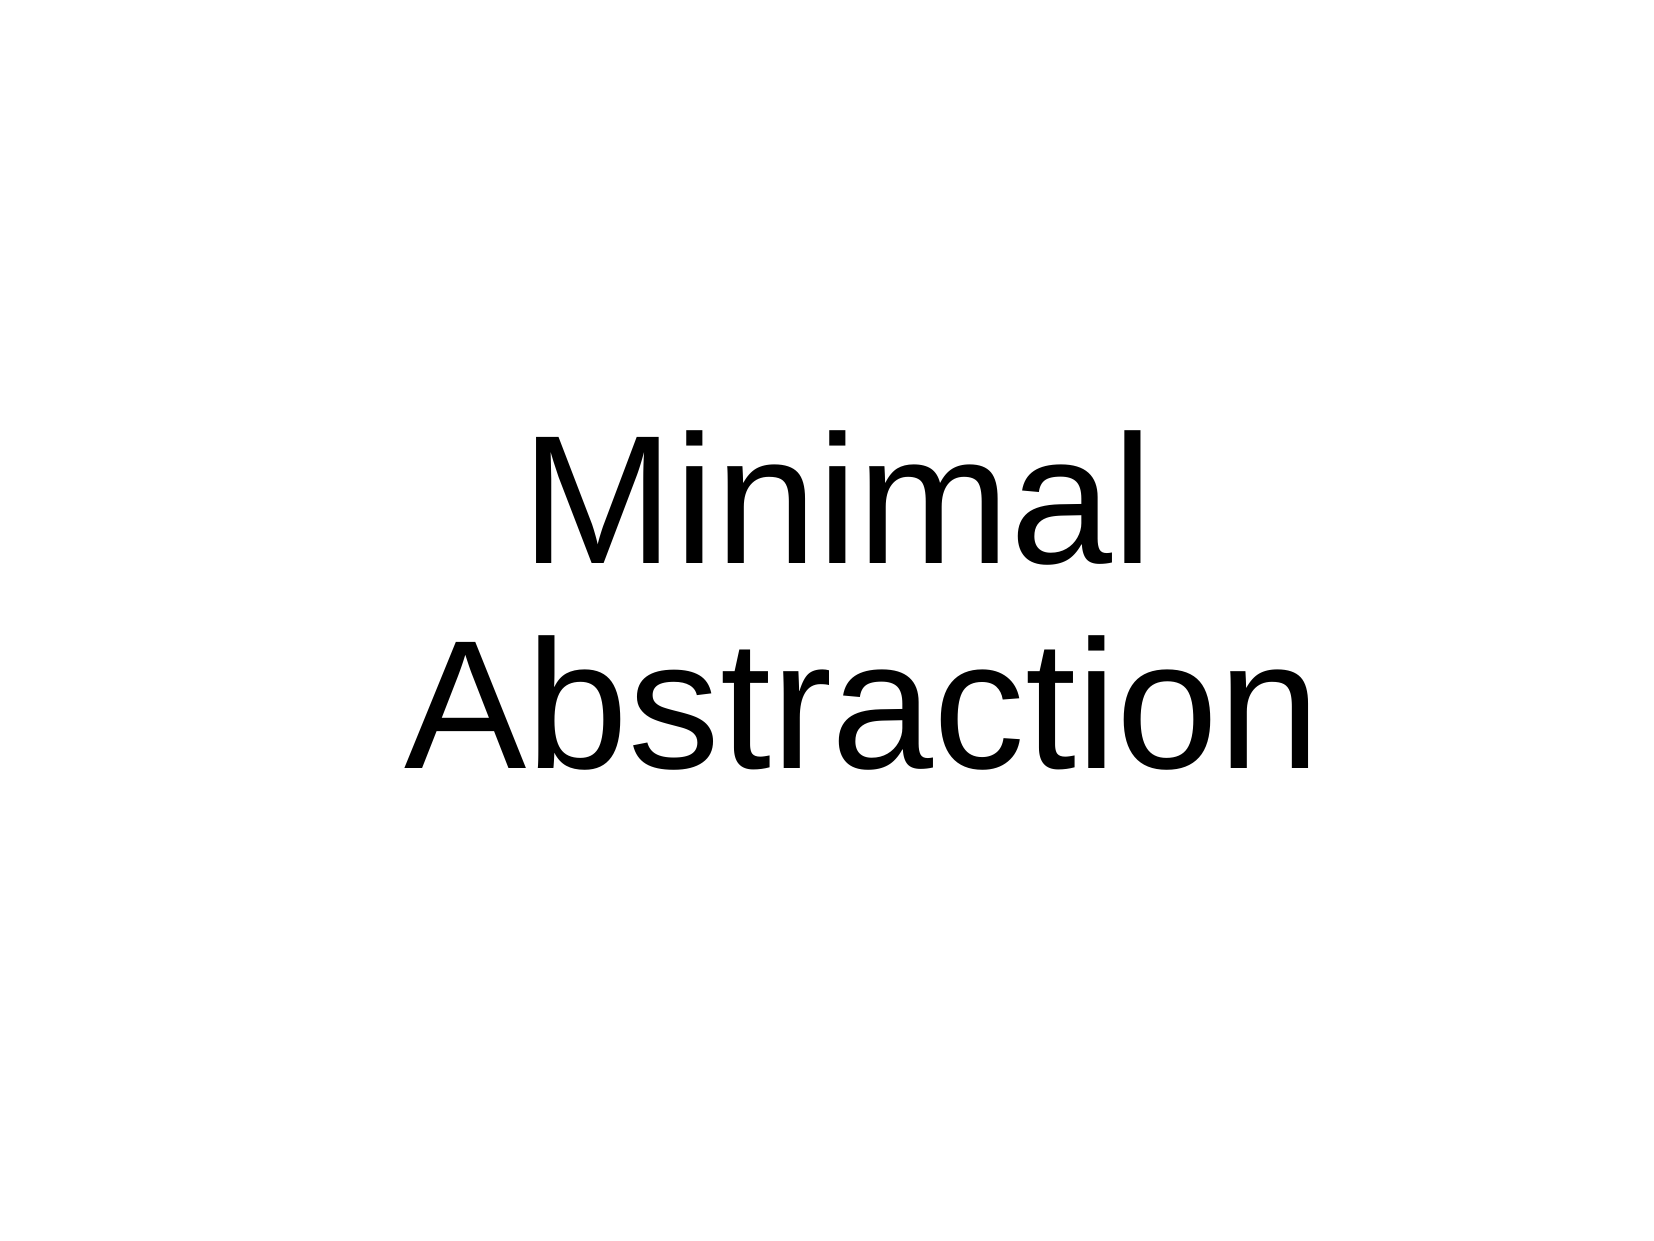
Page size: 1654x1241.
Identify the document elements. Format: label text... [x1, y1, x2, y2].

text_box Minimal Abstraction [389, 390, 1337, 815]
